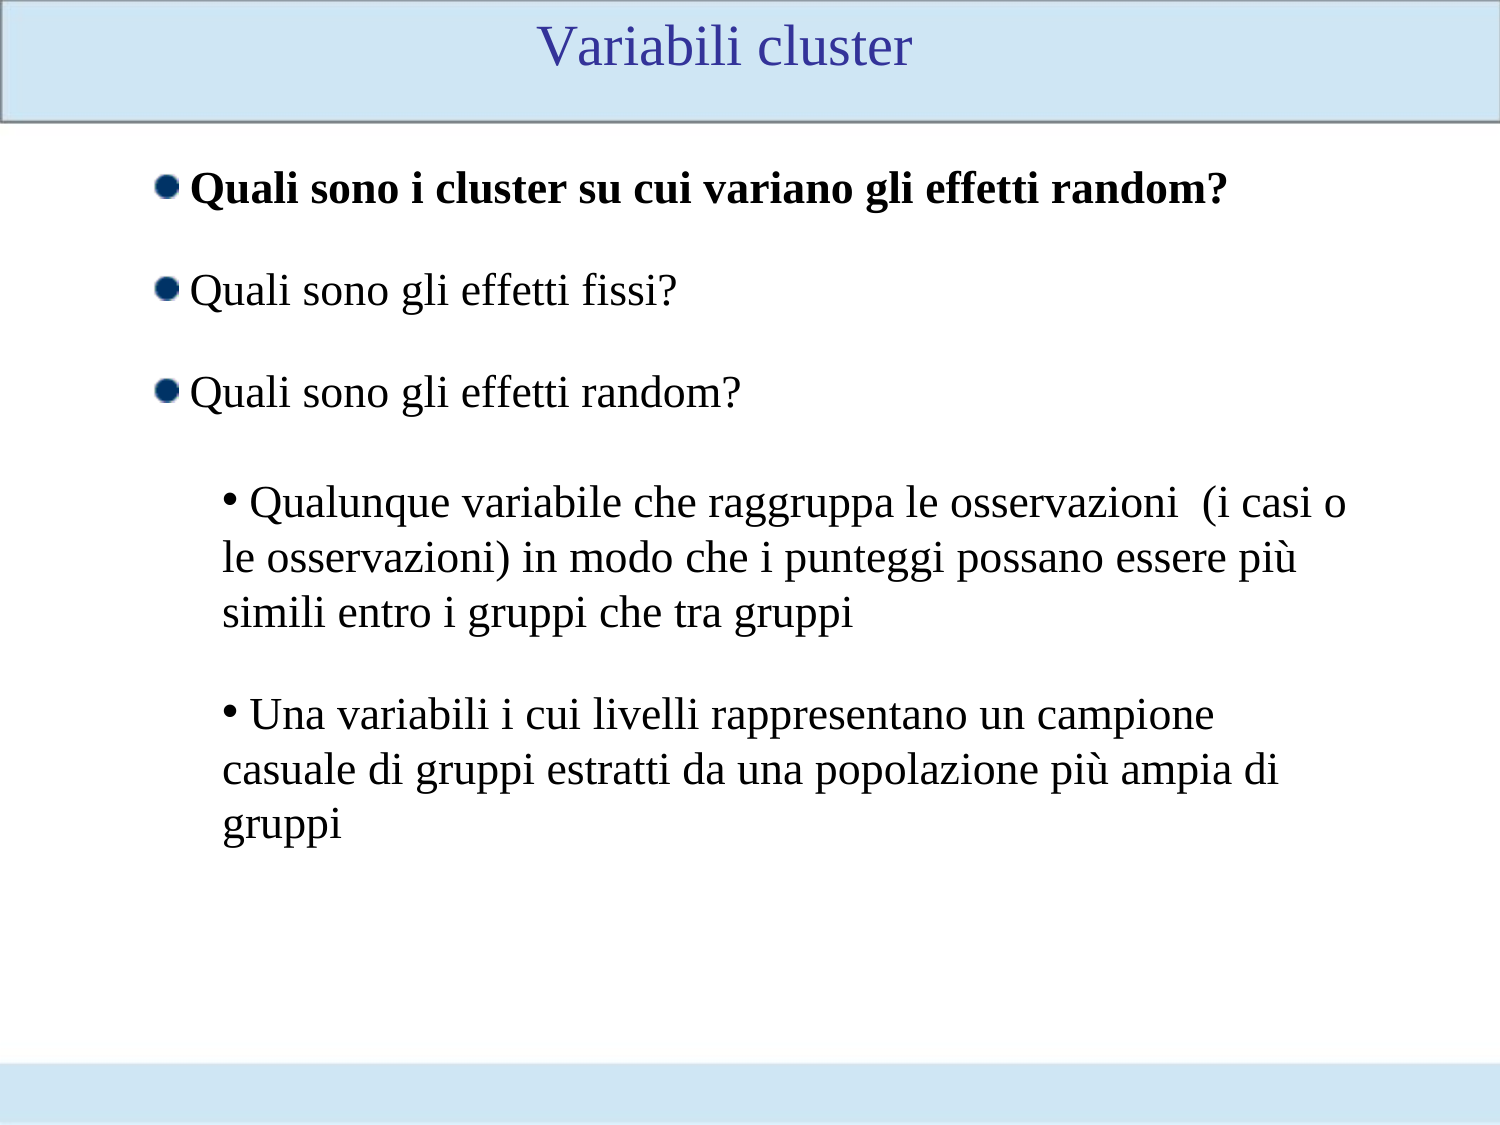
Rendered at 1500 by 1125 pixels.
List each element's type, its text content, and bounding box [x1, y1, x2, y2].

picture [0, 0, 1500, 1125]
picture [151, 171, 179, 199]
text_box Quali sono i cluster su cui variano gli effetti random? Quali sono gli effetti fissi? Quali sono gli effetti random? [136, 48, 1381, 832]
picture [151, 375, 179, 403]
text_box Qualunque variabile che raggruppa le osservazioni (i casi o le osservazioni) in modo che i punteggi possano essere più simili entro i gruppi che tra gruppi Una variabili i cui livelli rappresentano un campione casuale di gruppi estratti da una popolazione più ampia di gruppi [132, 362, 1377, 857]
title Variabili cluster [49, 0, 1400, 136]
picture [151, 273, 179, 301]
